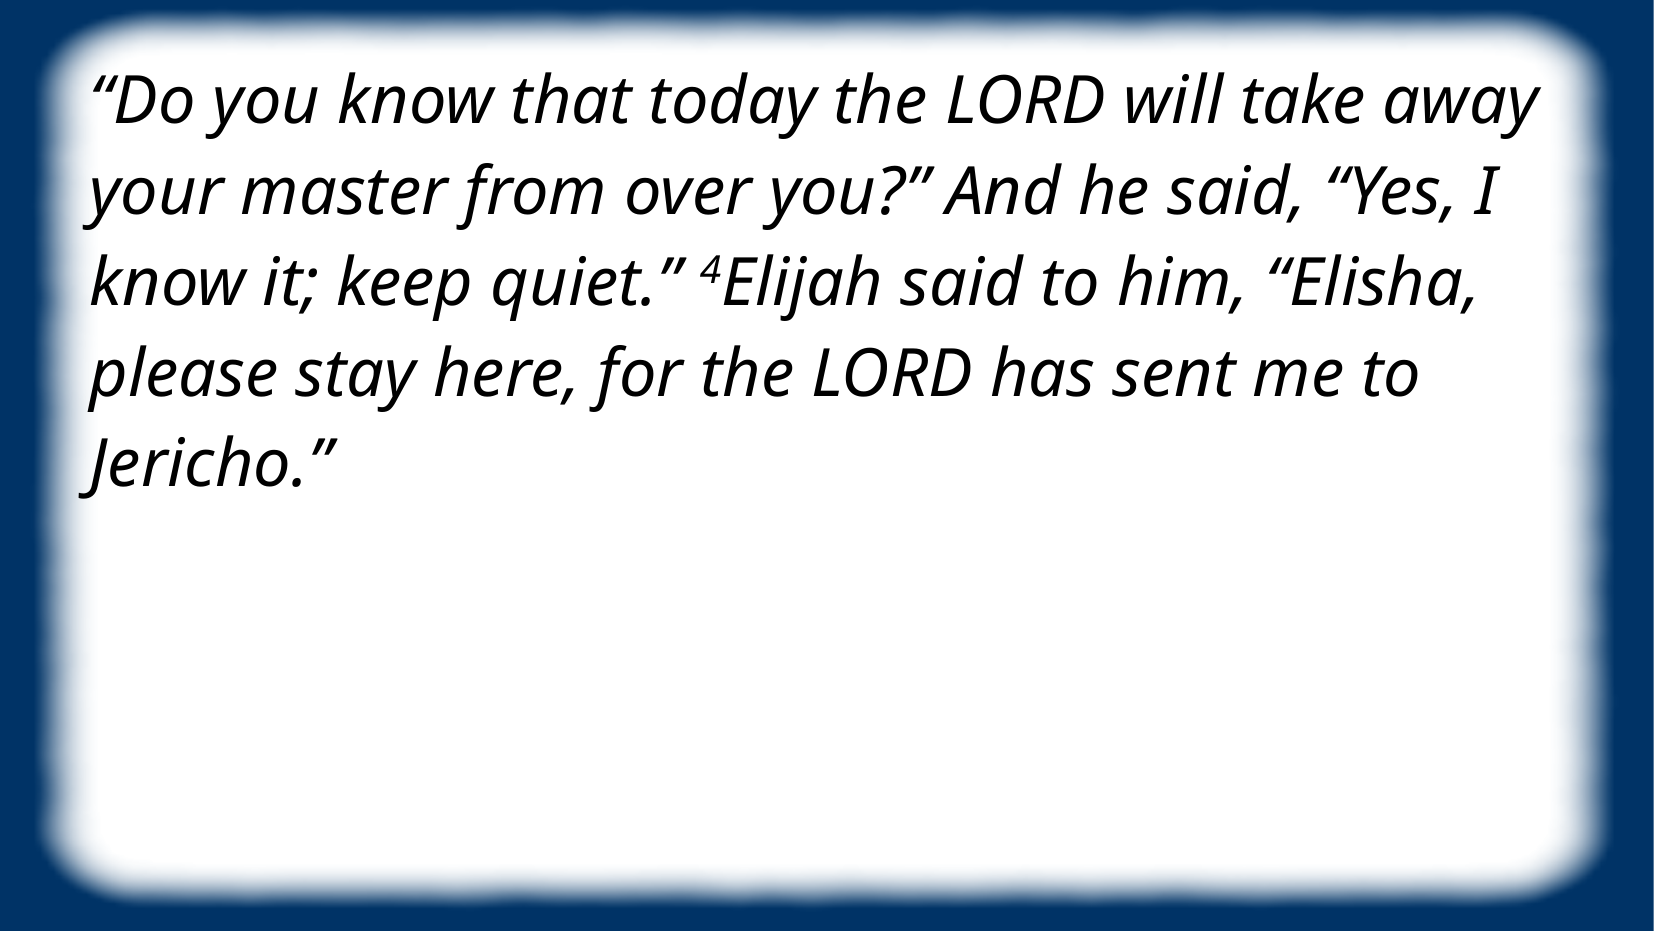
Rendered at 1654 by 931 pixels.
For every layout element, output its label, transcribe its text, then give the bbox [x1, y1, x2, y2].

picture [0, 0, 1654, 931]
text_box “Do you know that today the LORD will take away your master from over you?” And he said, “Yes, I know it; keep quiet.” 4Elijah said to him, “Elisha, please stay here, for the LORD has sent me to Jericho.” [75, 45, 1591, 504]
